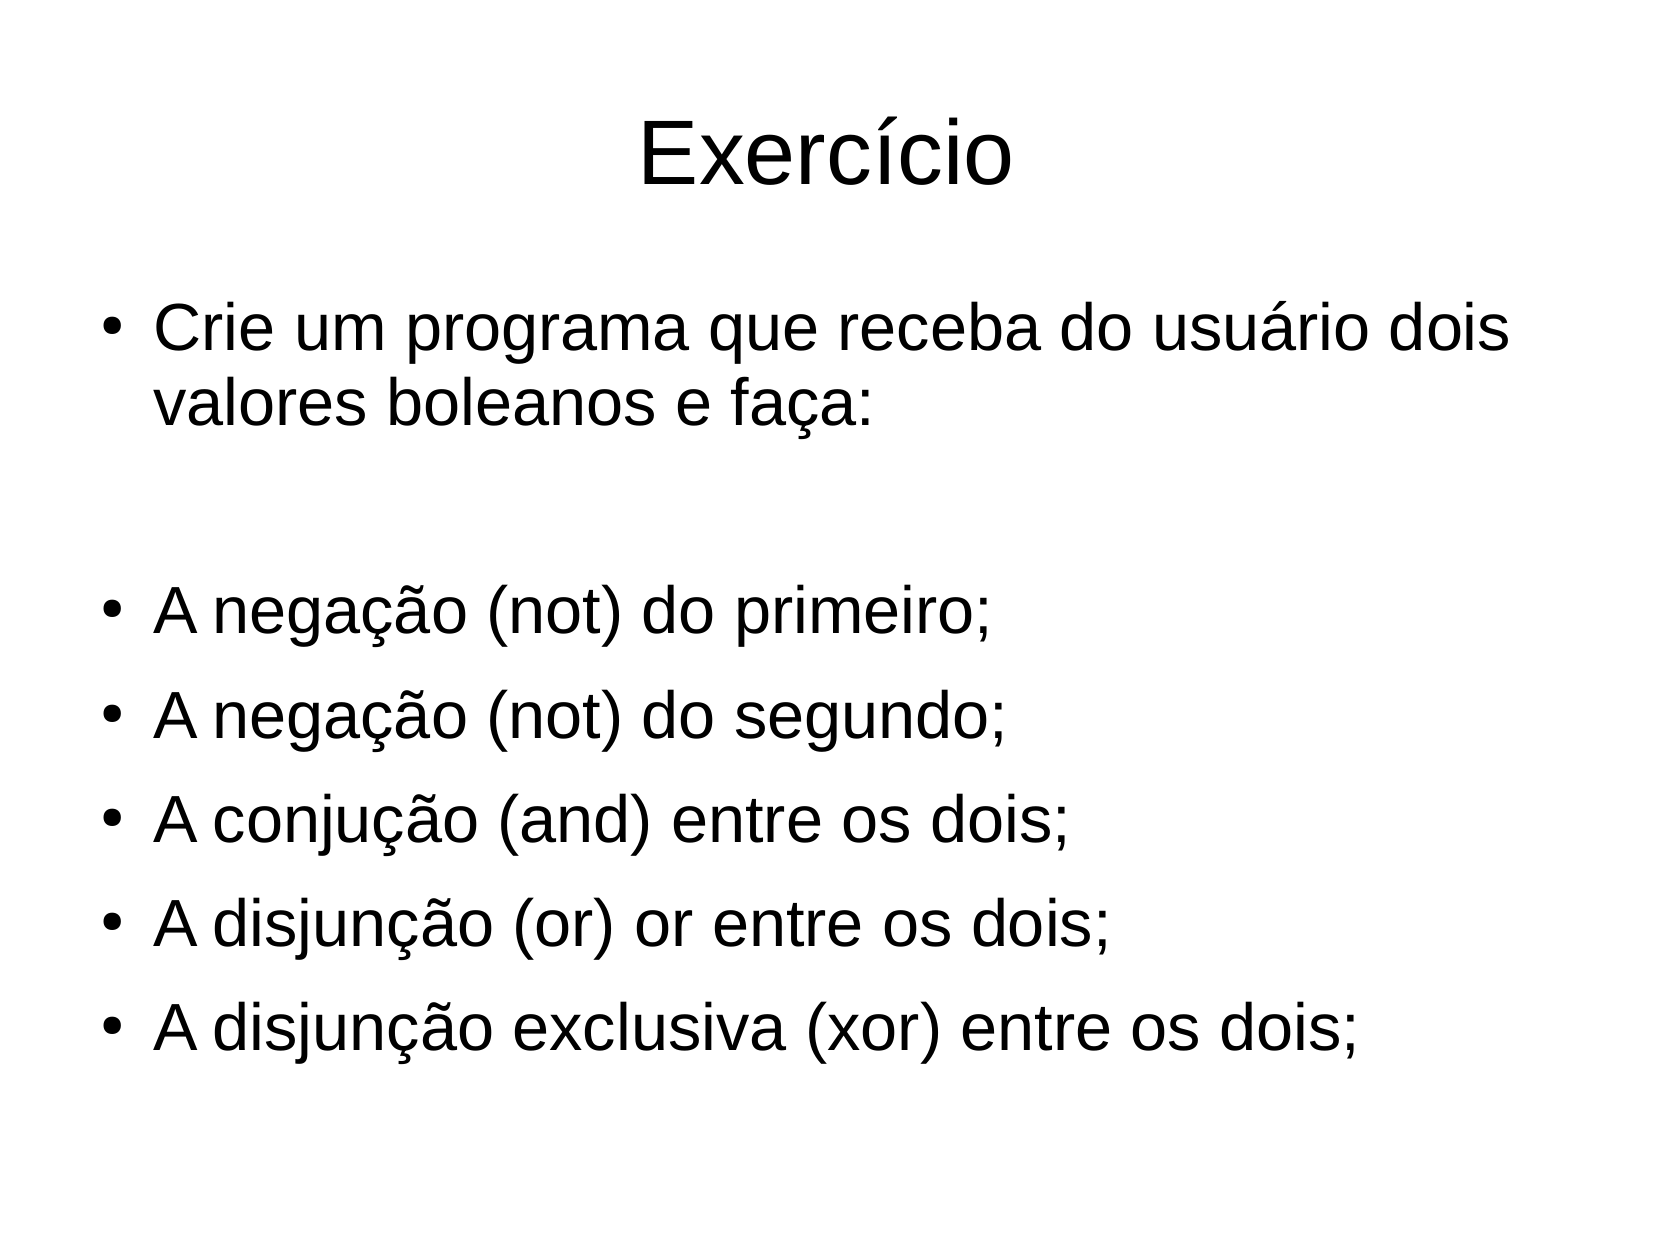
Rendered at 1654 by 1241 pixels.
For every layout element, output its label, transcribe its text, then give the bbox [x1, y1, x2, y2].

title Exercício [82, 49, 1571, 257]
list Crie um programa que receba do usuário dois valores boleanos e faça: A negação (not) do primeiro; A negação (not) do segundo; A conjução (and) entre os dois; A disjunção (or) or entre os dois; A disjunção exclusiva (xor) entre os dois; [82, 290, 1571, 1109]
